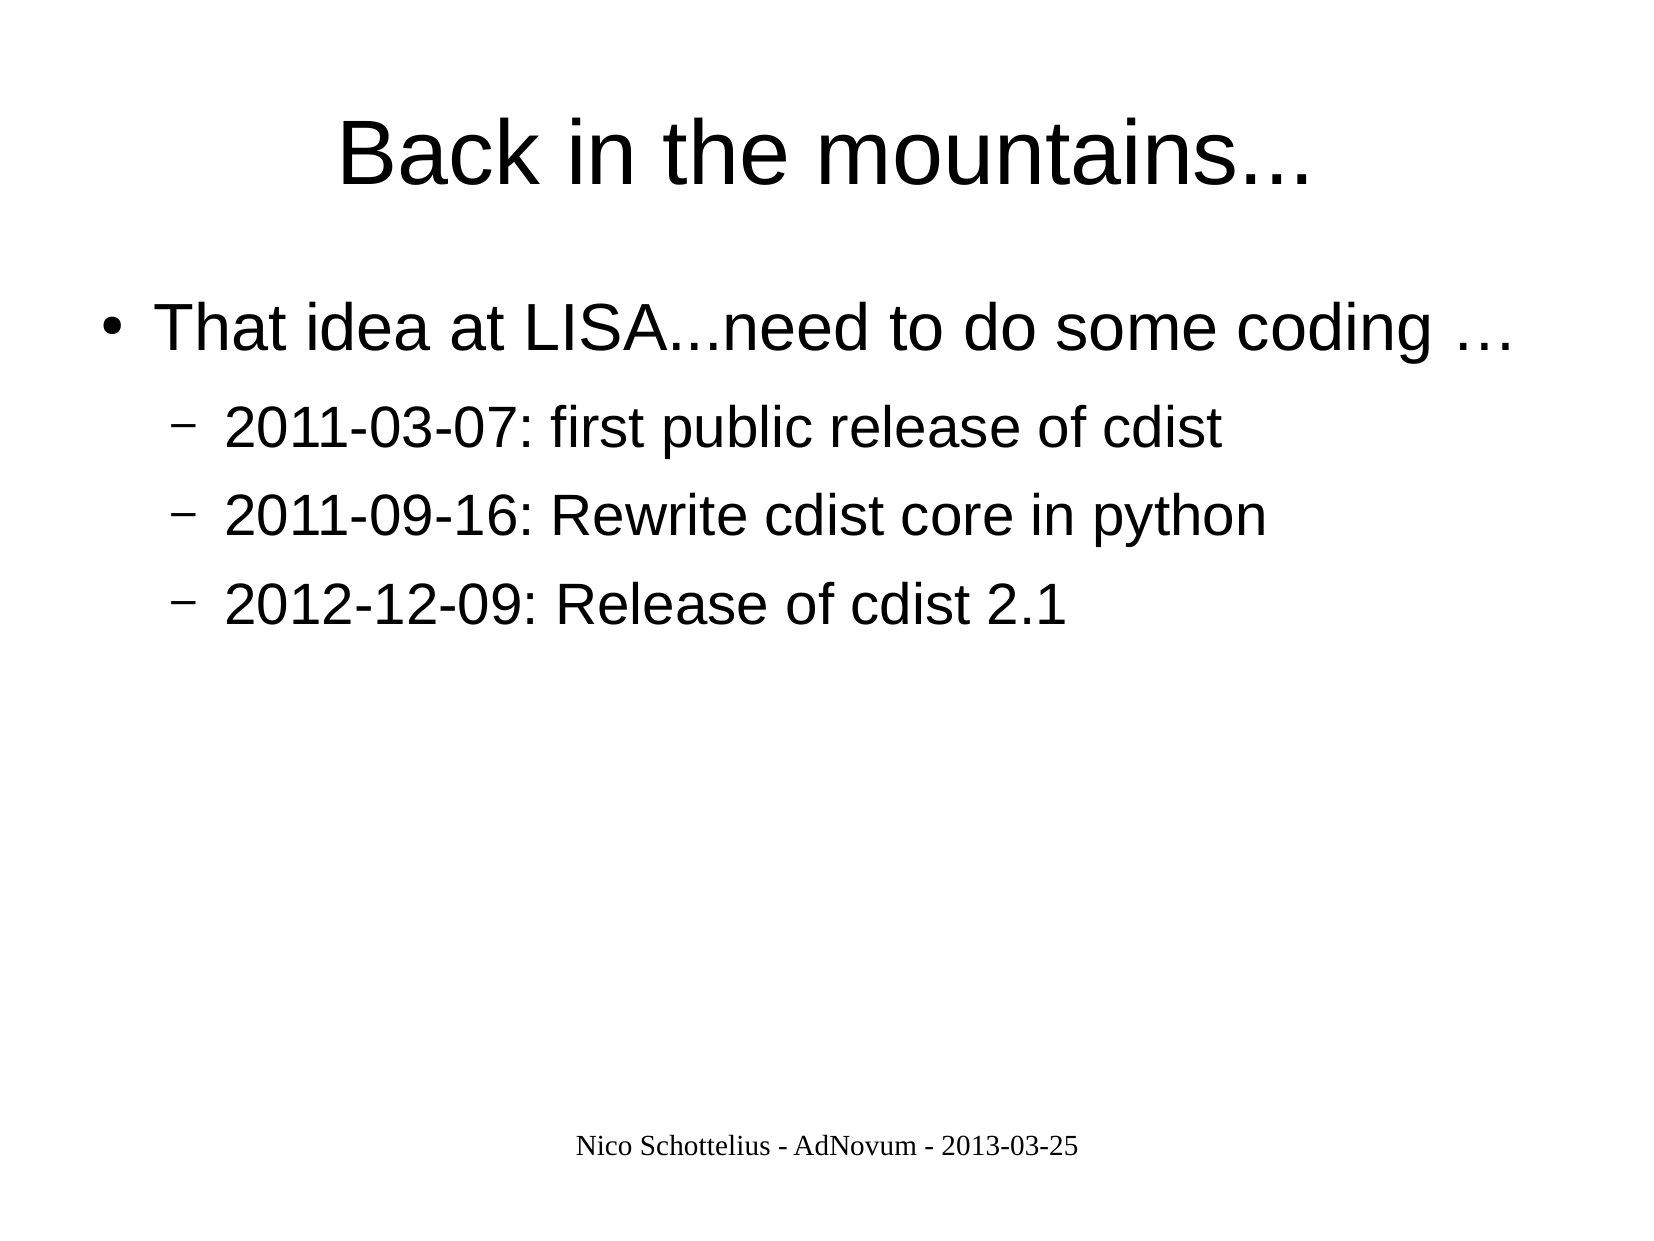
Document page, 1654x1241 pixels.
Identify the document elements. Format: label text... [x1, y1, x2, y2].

list That idea at LISA...need to do some coding … 2011-03-07: first public release of cdist 2011-09-16: Rewrite cdist core in python 2012-12-09: Release of cdist 2.1 [82, 290, 1538, 1010]
title Back in the mountains... [82, 49, 1571, 257]
